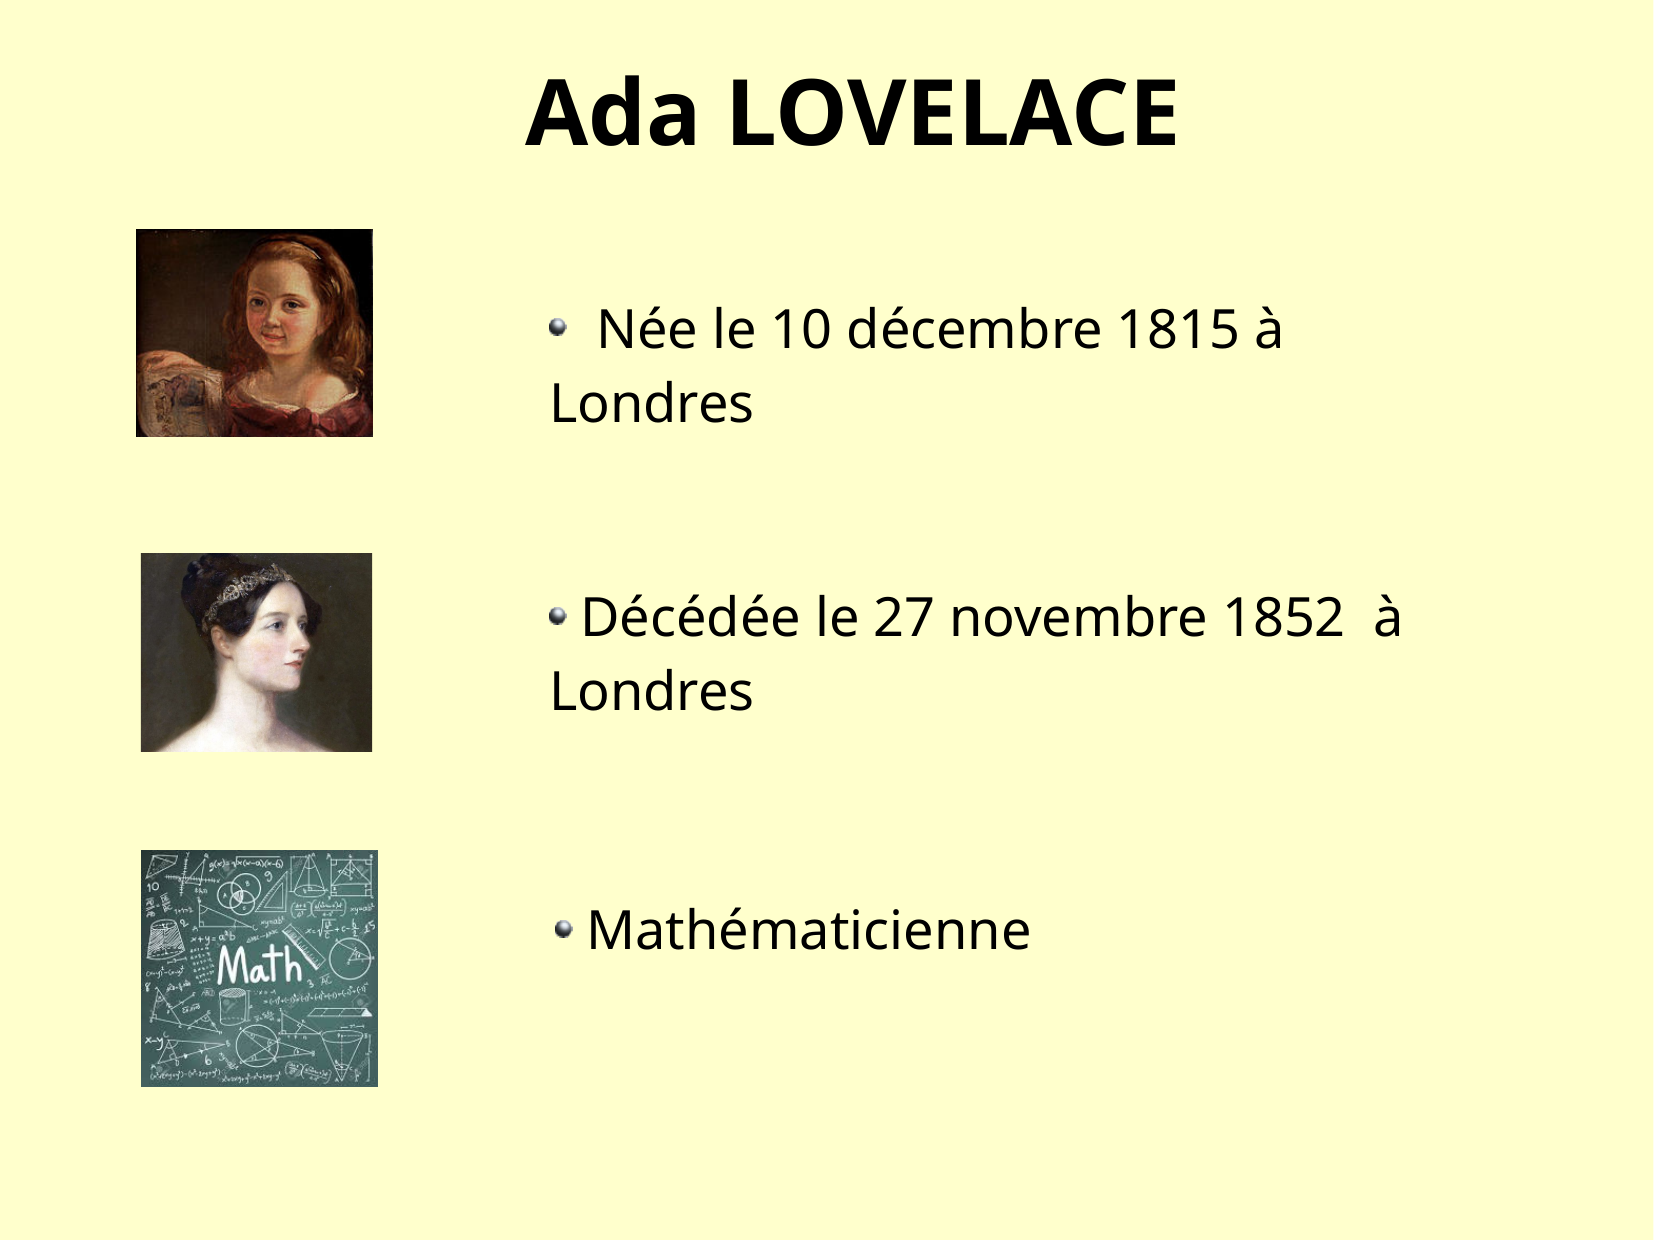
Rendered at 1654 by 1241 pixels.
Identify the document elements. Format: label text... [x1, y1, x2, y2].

picture [140, 553, 373, 752]
list Ada LOVELACE [136, 47, 1501, 249]
list Mathématicienne [537, 891, 1128, 999]
picture [136, 229, 373, 438]
list Décédée le 27 novembre 1852 à Londres [531, 578, 1536, 762]
list Née le 10 décembre 1815 à Londres [531, 290, 1359, 485]
picture [141, 850, 378, 1087]
